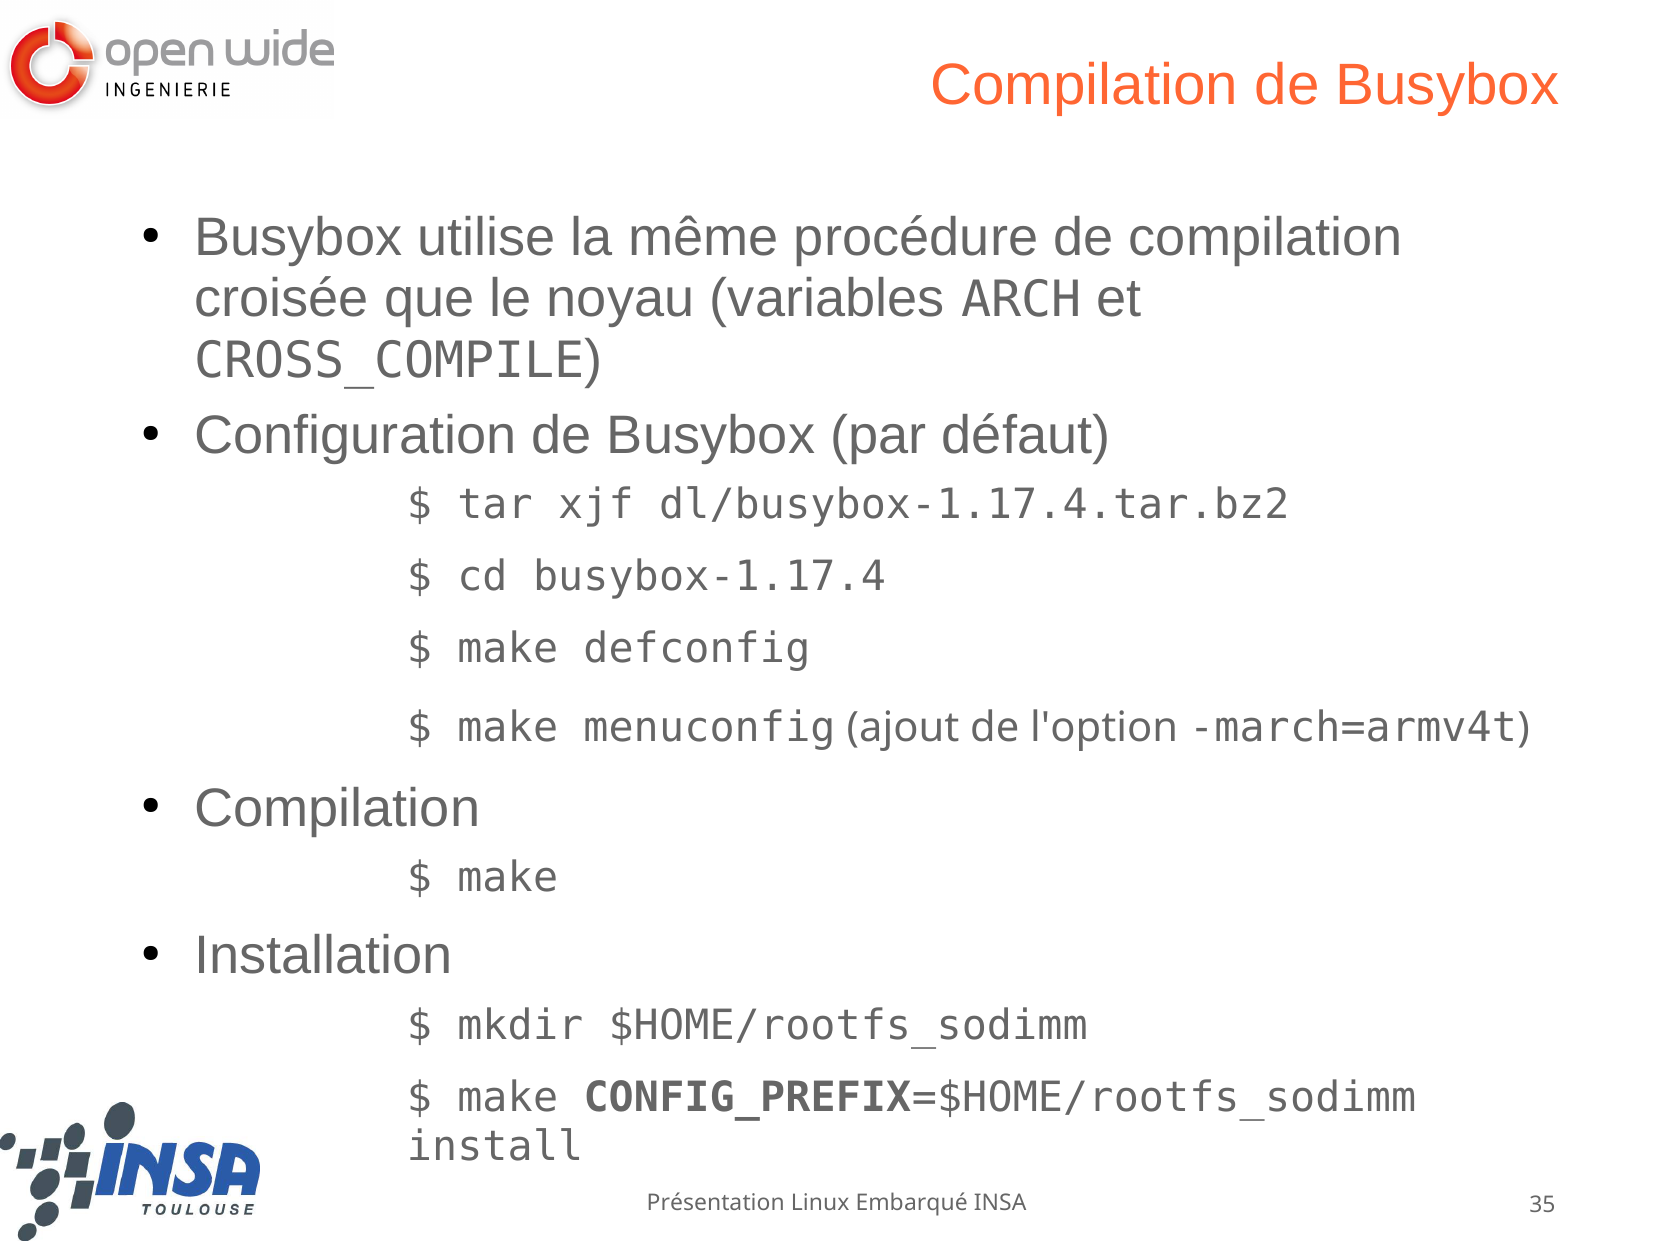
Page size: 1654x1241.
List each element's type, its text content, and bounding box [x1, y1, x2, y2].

picture [0, 1102, 260, 1241]
list Busybox utilise la même procédure de compilation croisée que le noyau (variables ARCH et CROSS_COMPILE) Configuration de Busybox (par défaut) $ tar xjf dl/busybox-1.17.4.tar.bz2 $ cd busybox-1.17.4 $ make defconfig $ make menuconfig (ajout de l'option -march=armv4t) Compilation $ make Installation $ mkdir $HOME/rootfs_sodimm $ make CONFIG_PREFIX=$HOME/rootfs_sodimm install [123, 206, 1536, 1217]
title Compilation de Busybox [602, 12, 1561, 157]
picture [0, 0, 334, 119]
